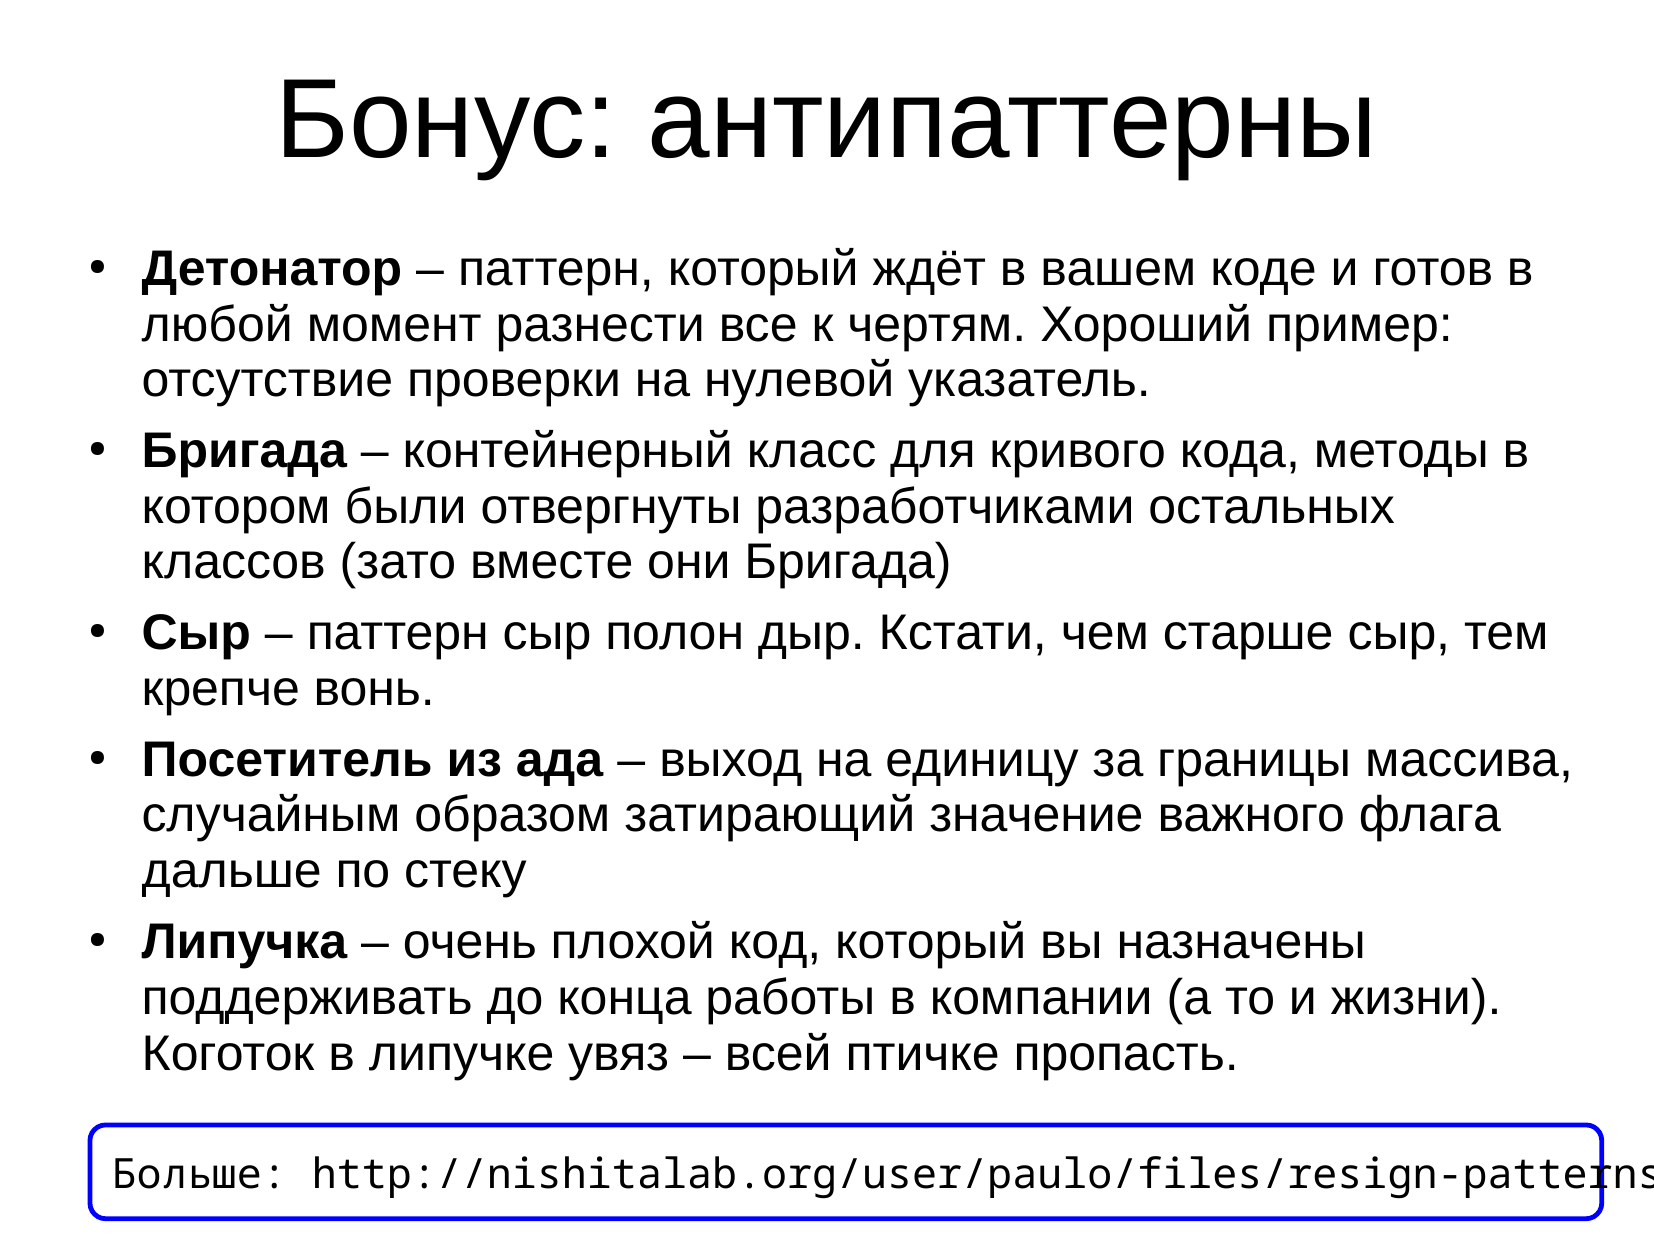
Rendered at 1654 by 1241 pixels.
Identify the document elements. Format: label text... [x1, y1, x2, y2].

list Детонатор – паттерн, который ждёт в вашем коде и готов в любой момент разнести все к чертям. Хороший пример: отсутствие проверки на нулевой указатель. Бригада – контейнерный класс для кривого кода, методы в котором были отвергнуты разработчиками остальных классов (зато вместе они Бригада) Сыр – паттерн сыр полон дыр. Кстати, чем старше сыр, тем крепче вонь. Посетитель из ада – выход на единицу за границы массива, случайным образом затирающий значение важного флага дальше по стеку Липучка – очень плохой код, который вы назначены поддерживать до конца работы в компании (а то и жизни). Коготок в липучке увяз – всей птичке пропасть. [70, 240, 1579, 1192]
text_box Больше: http://nishitalab.org/user/paulo/files/resign-patterns.txt [89, 1124, 1602, 1219]
title Бонус: антипаттерны [82, 15, 1571, 223]
